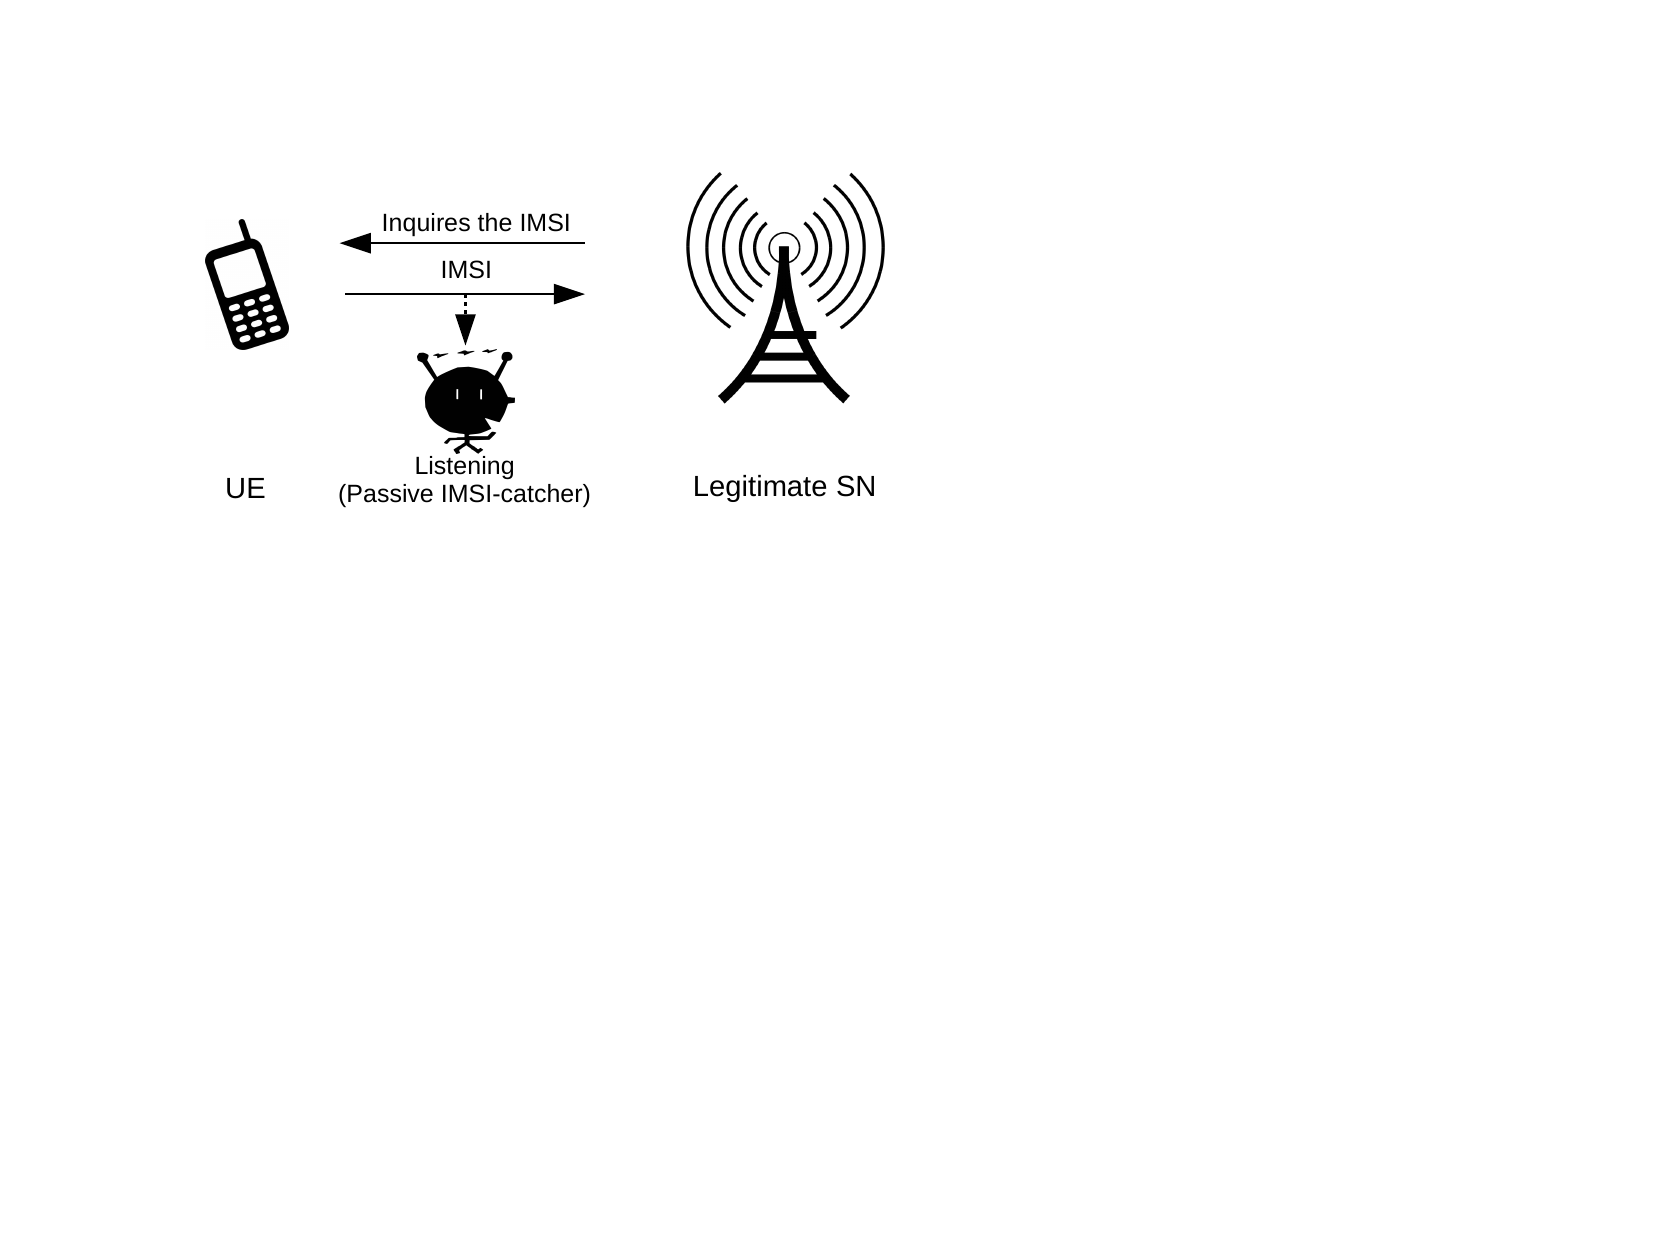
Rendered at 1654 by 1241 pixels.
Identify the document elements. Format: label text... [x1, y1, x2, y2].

text_box Legitimate SN [678, 462, 904, 511]
text_box Listening (Passive IMSI-catcher) [322, 444, 608, 516]
picture [685, 170, 889, 409]
picture [205, 219, 289, 350]
text_box UE [210, 464, 301, 513]
text_box IMSI [425, 248, 513, 294]
picture [417, 349, 515, 454]
text_box Inquires the IMSI [366, 200, 591, 246]
